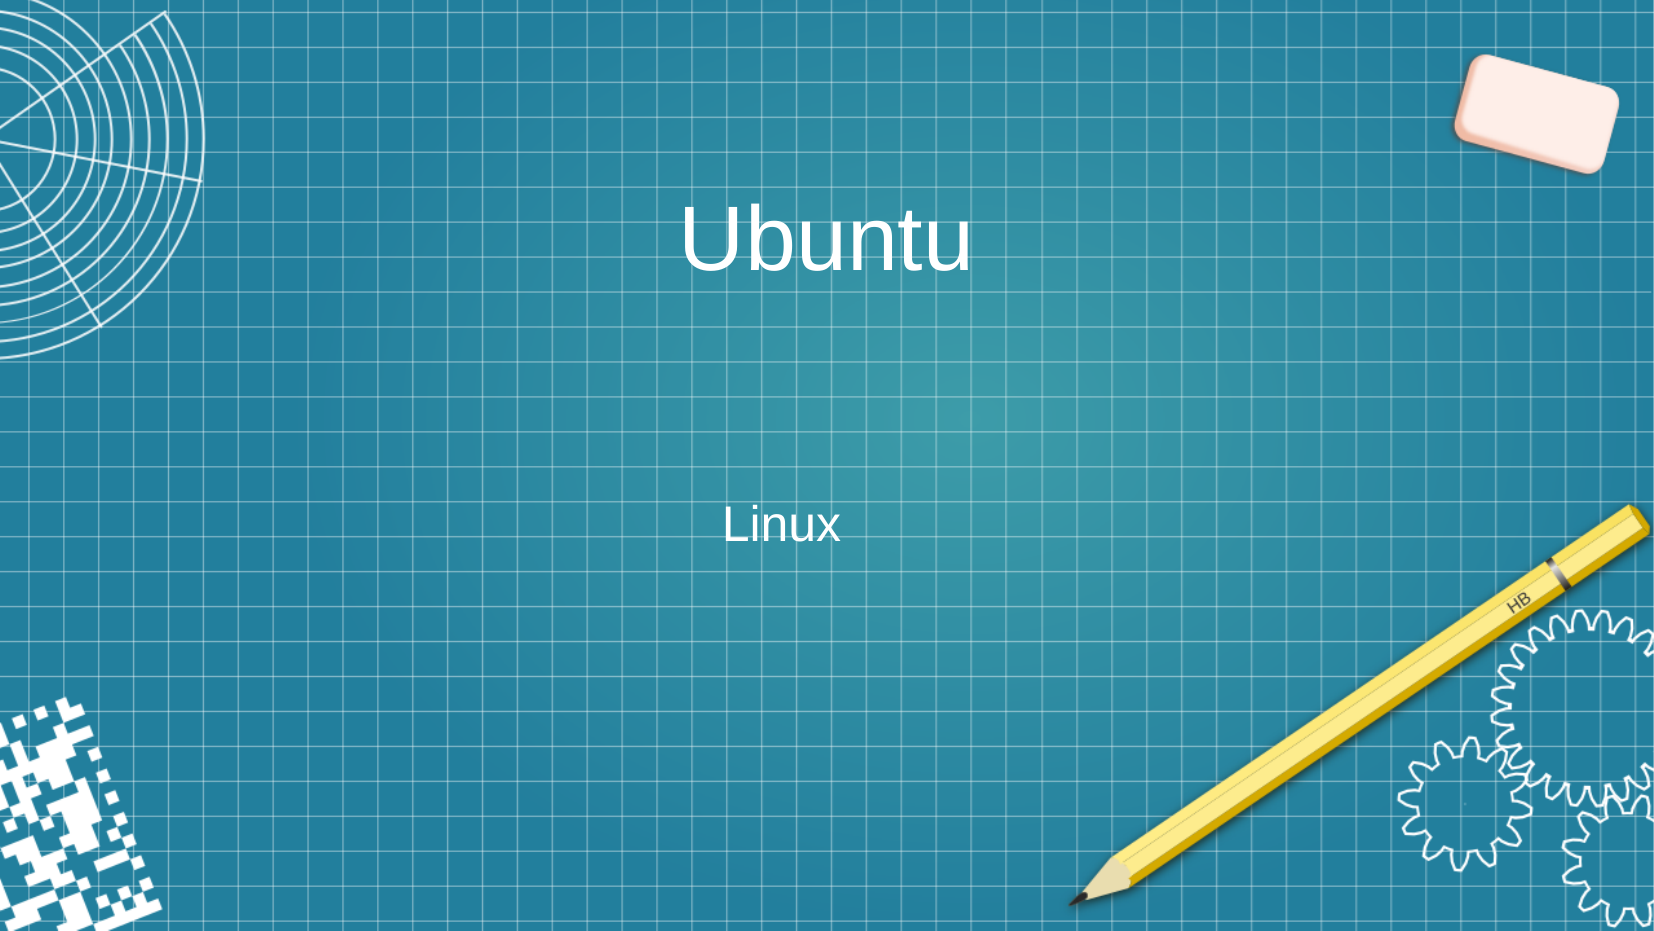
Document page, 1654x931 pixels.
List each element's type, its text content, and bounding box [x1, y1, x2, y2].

subtitle Linux [37, 298, 1526, 751]
picture [0, 0, 1654, 931]
title Ubuntu [82, 132, 1571, 346]
